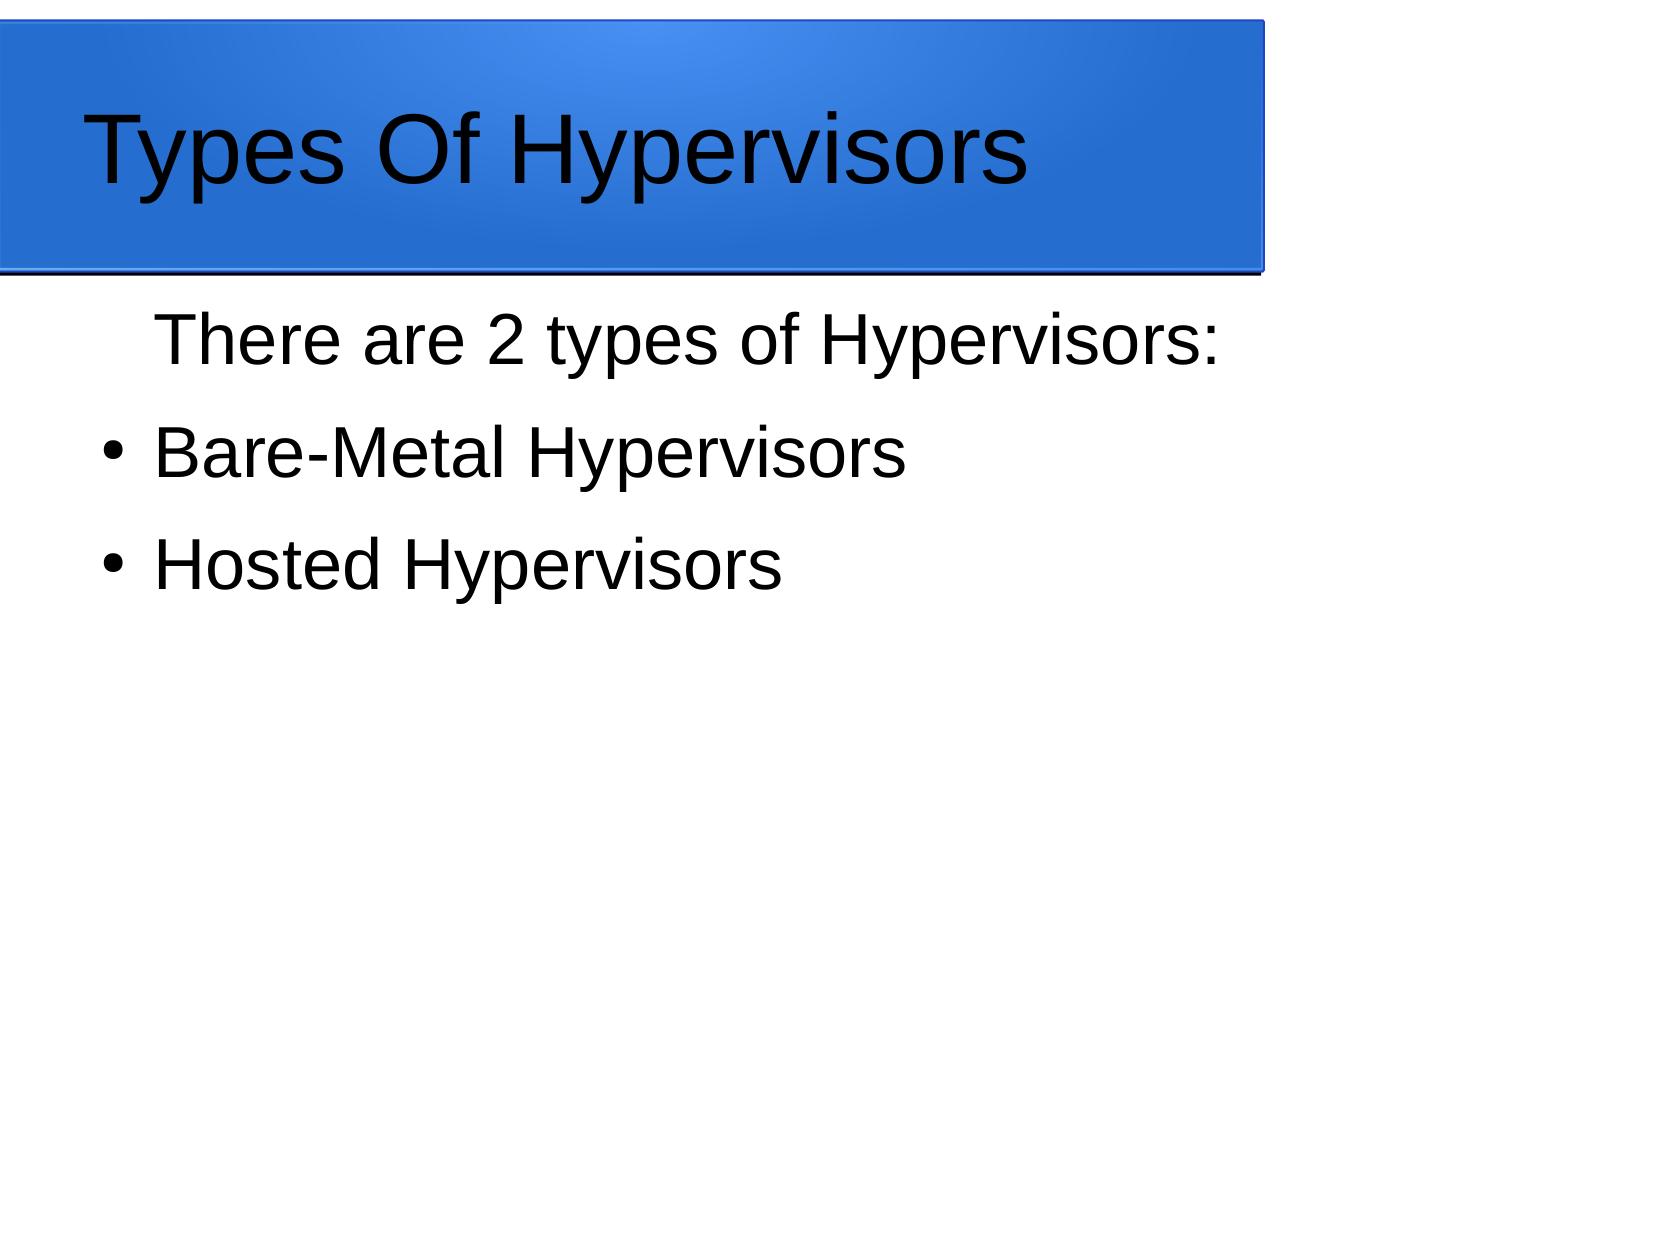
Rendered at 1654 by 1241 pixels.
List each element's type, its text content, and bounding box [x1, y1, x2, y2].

list There are 2 types of Hypervisors: Bare-Metal Hypervisors Hosted Hypervisors [82, 299, 1571, 1019]
title Types Of Hypervisors [82, 47, 1235, 252]
